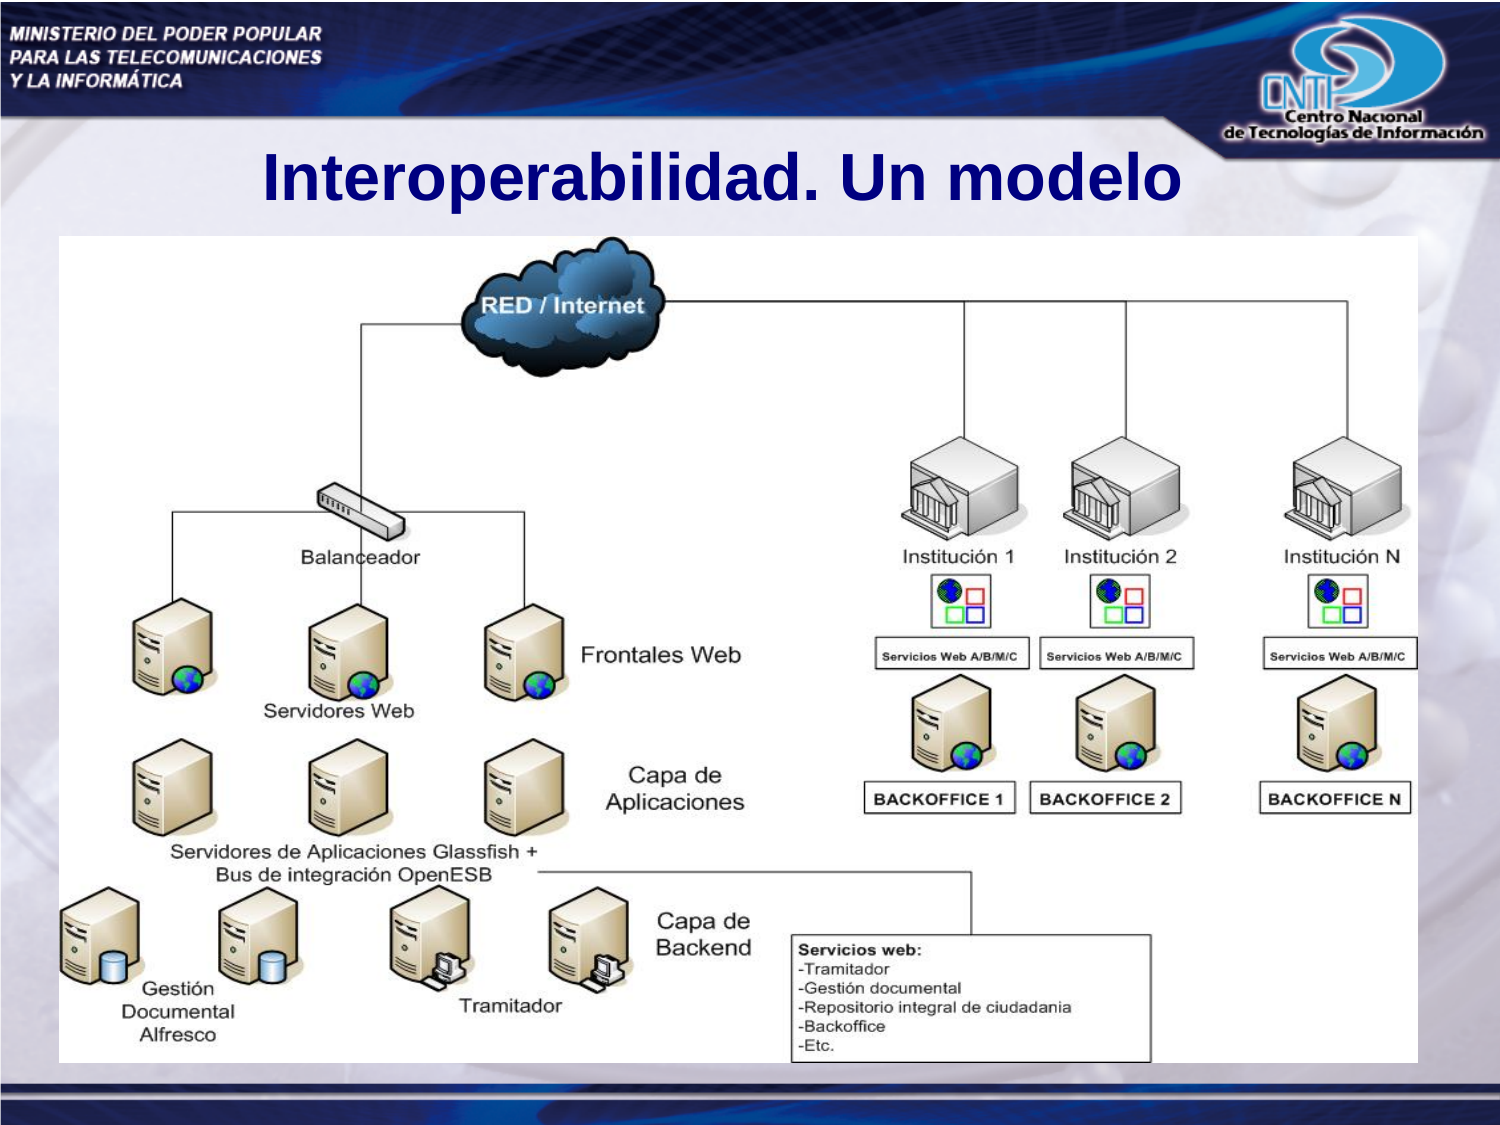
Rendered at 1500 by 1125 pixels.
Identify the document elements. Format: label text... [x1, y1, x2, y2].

picture [0, 2, 1500, 1125]
title Interoperabilidad. Un modelo [59, 127, 1388, 249]
